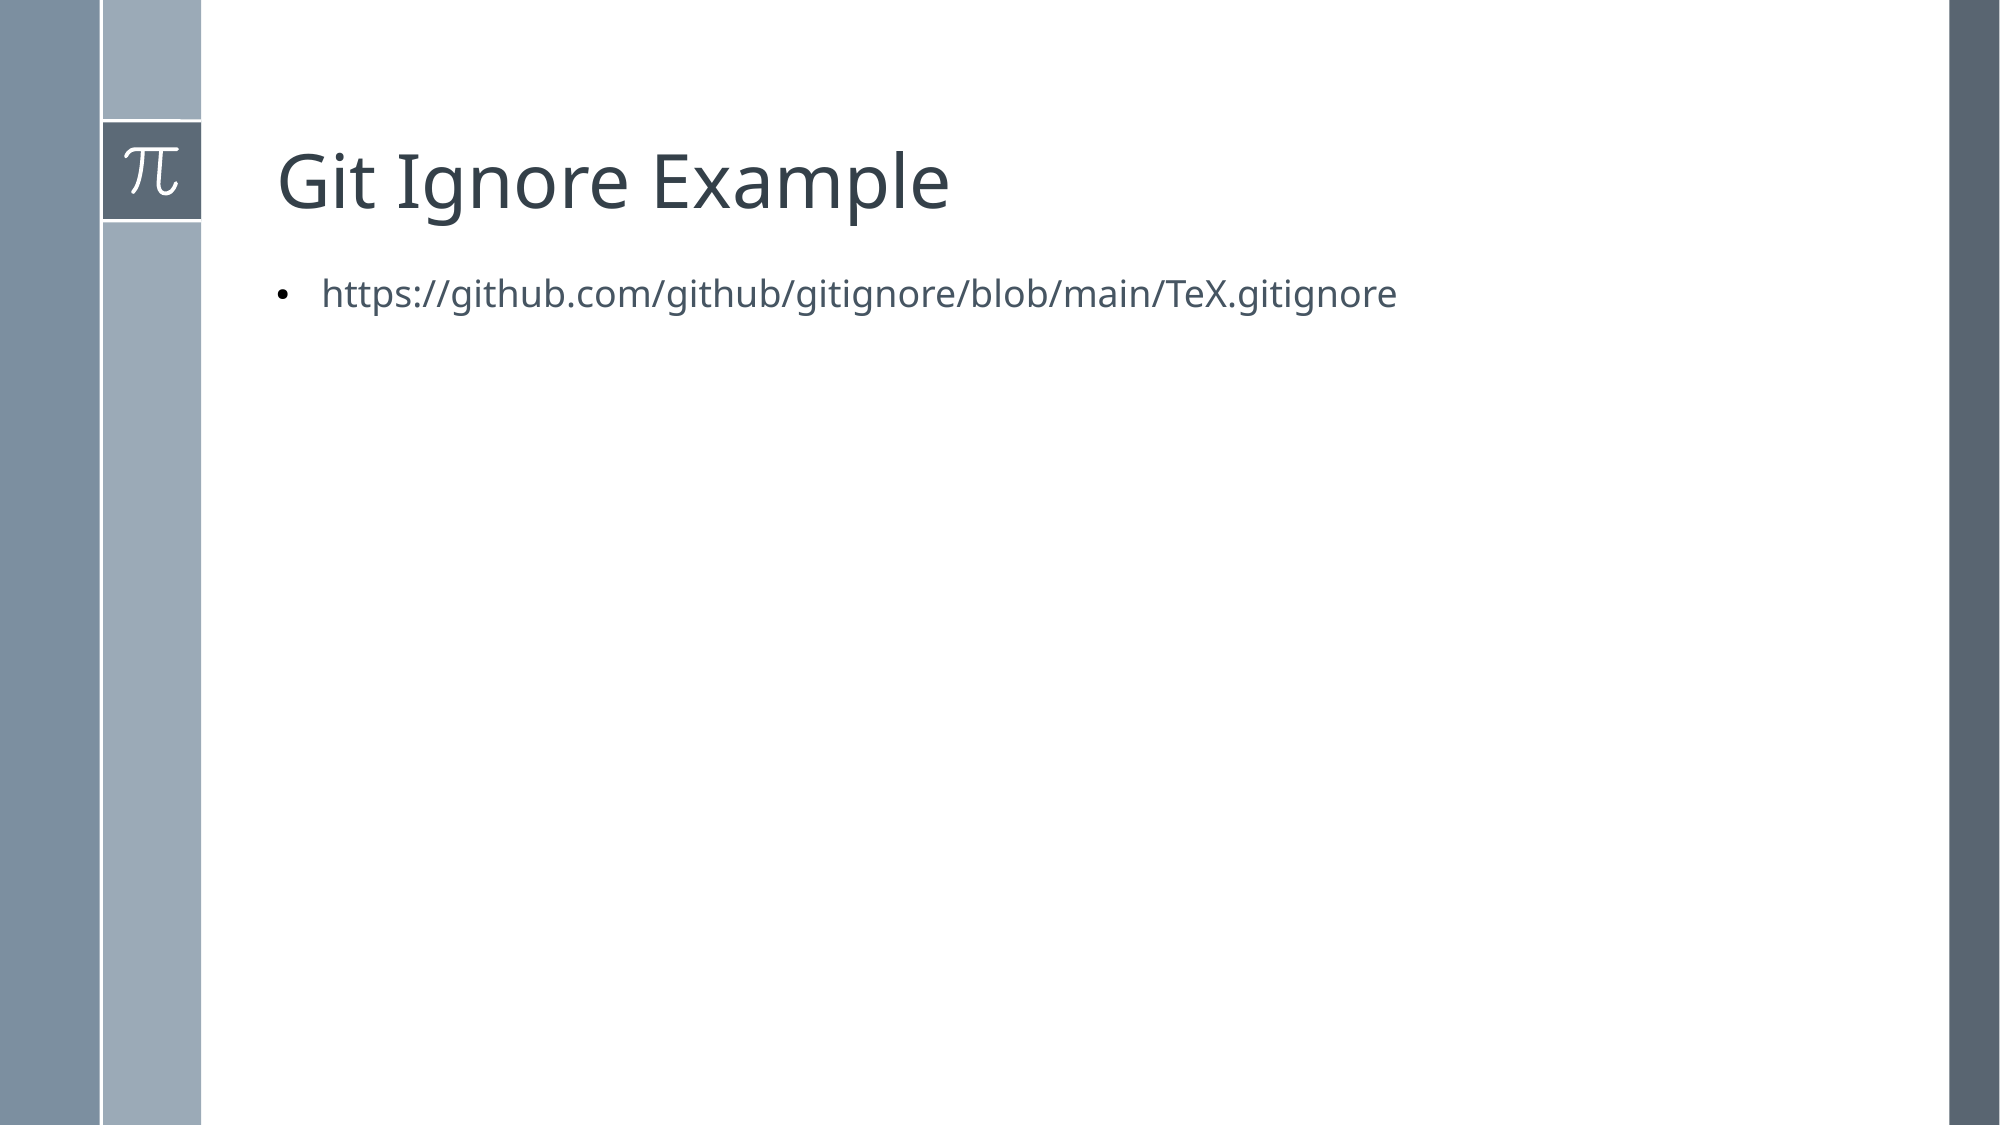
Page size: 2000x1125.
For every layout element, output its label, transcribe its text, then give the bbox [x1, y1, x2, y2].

text_box https://github.com/github/gitignore/blob/main/TeX.gitignore [261, 262, 1845, 1013]
text_box Git Ignore Example [261, 29, 1867, 233]
